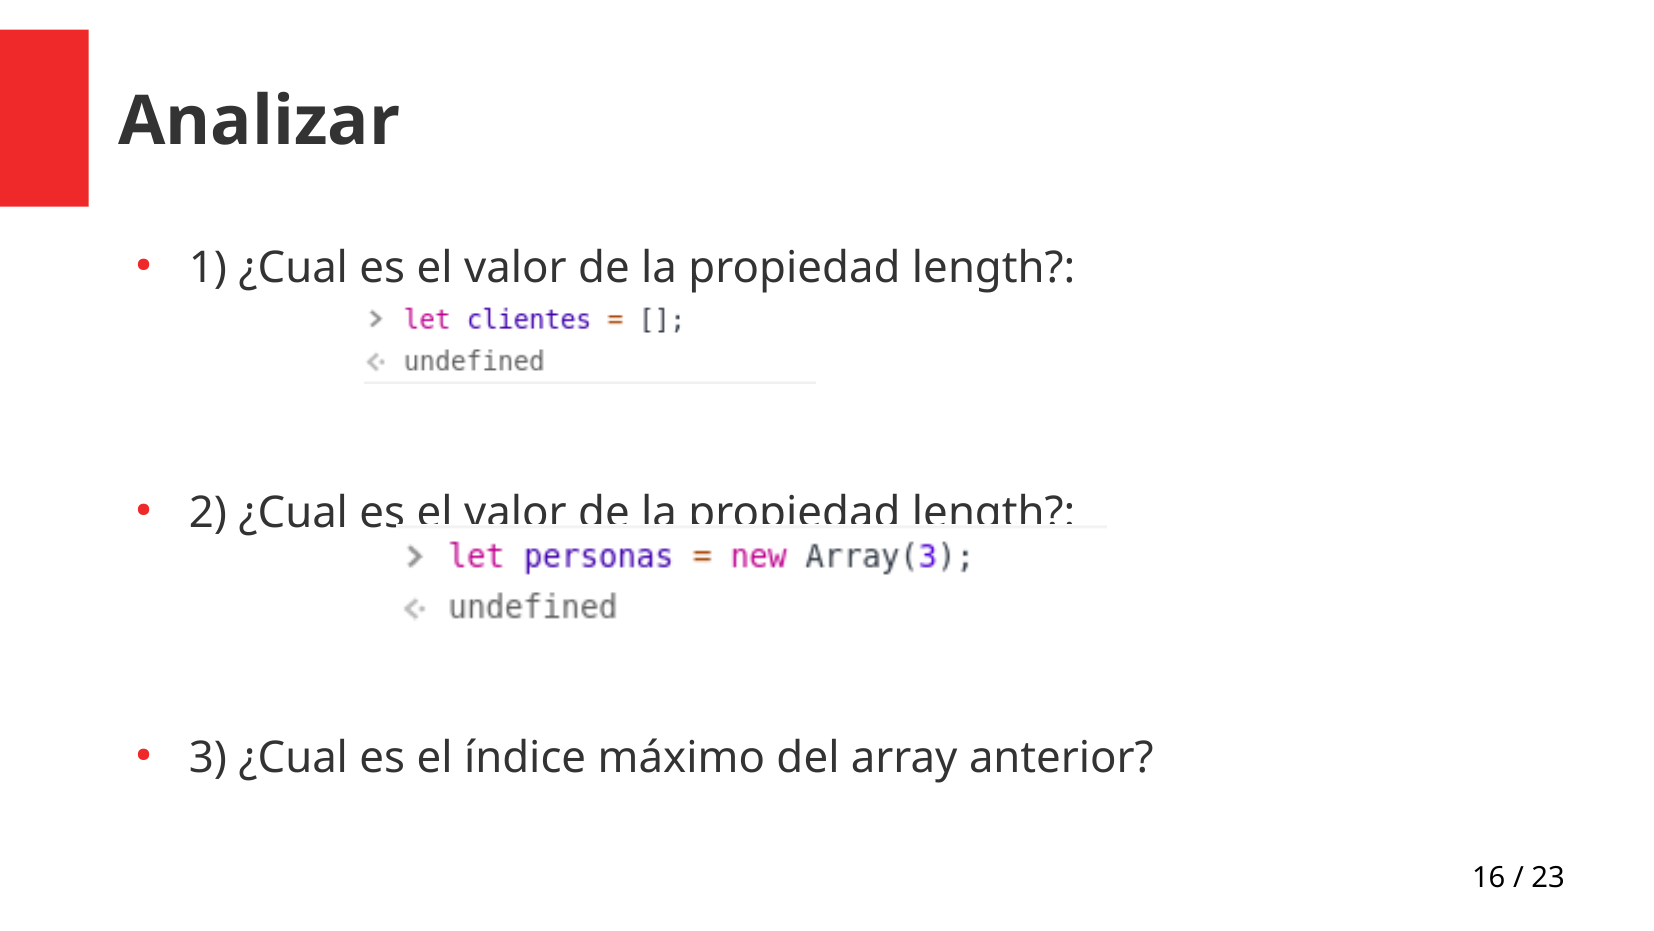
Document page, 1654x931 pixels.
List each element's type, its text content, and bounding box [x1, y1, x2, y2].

picture [364, 295, 816, 384]
picture [396, 524, 1107, 621]
list 1) ¿Cual es el valor de la propiedad length?: 2) ¿Cual es el valor de la propiedad length?: 3) ¿Cual es el índice máximo del array anterior? [118, 236, 1595, 798]
title Analizar [118, 29, 1595, 207]
